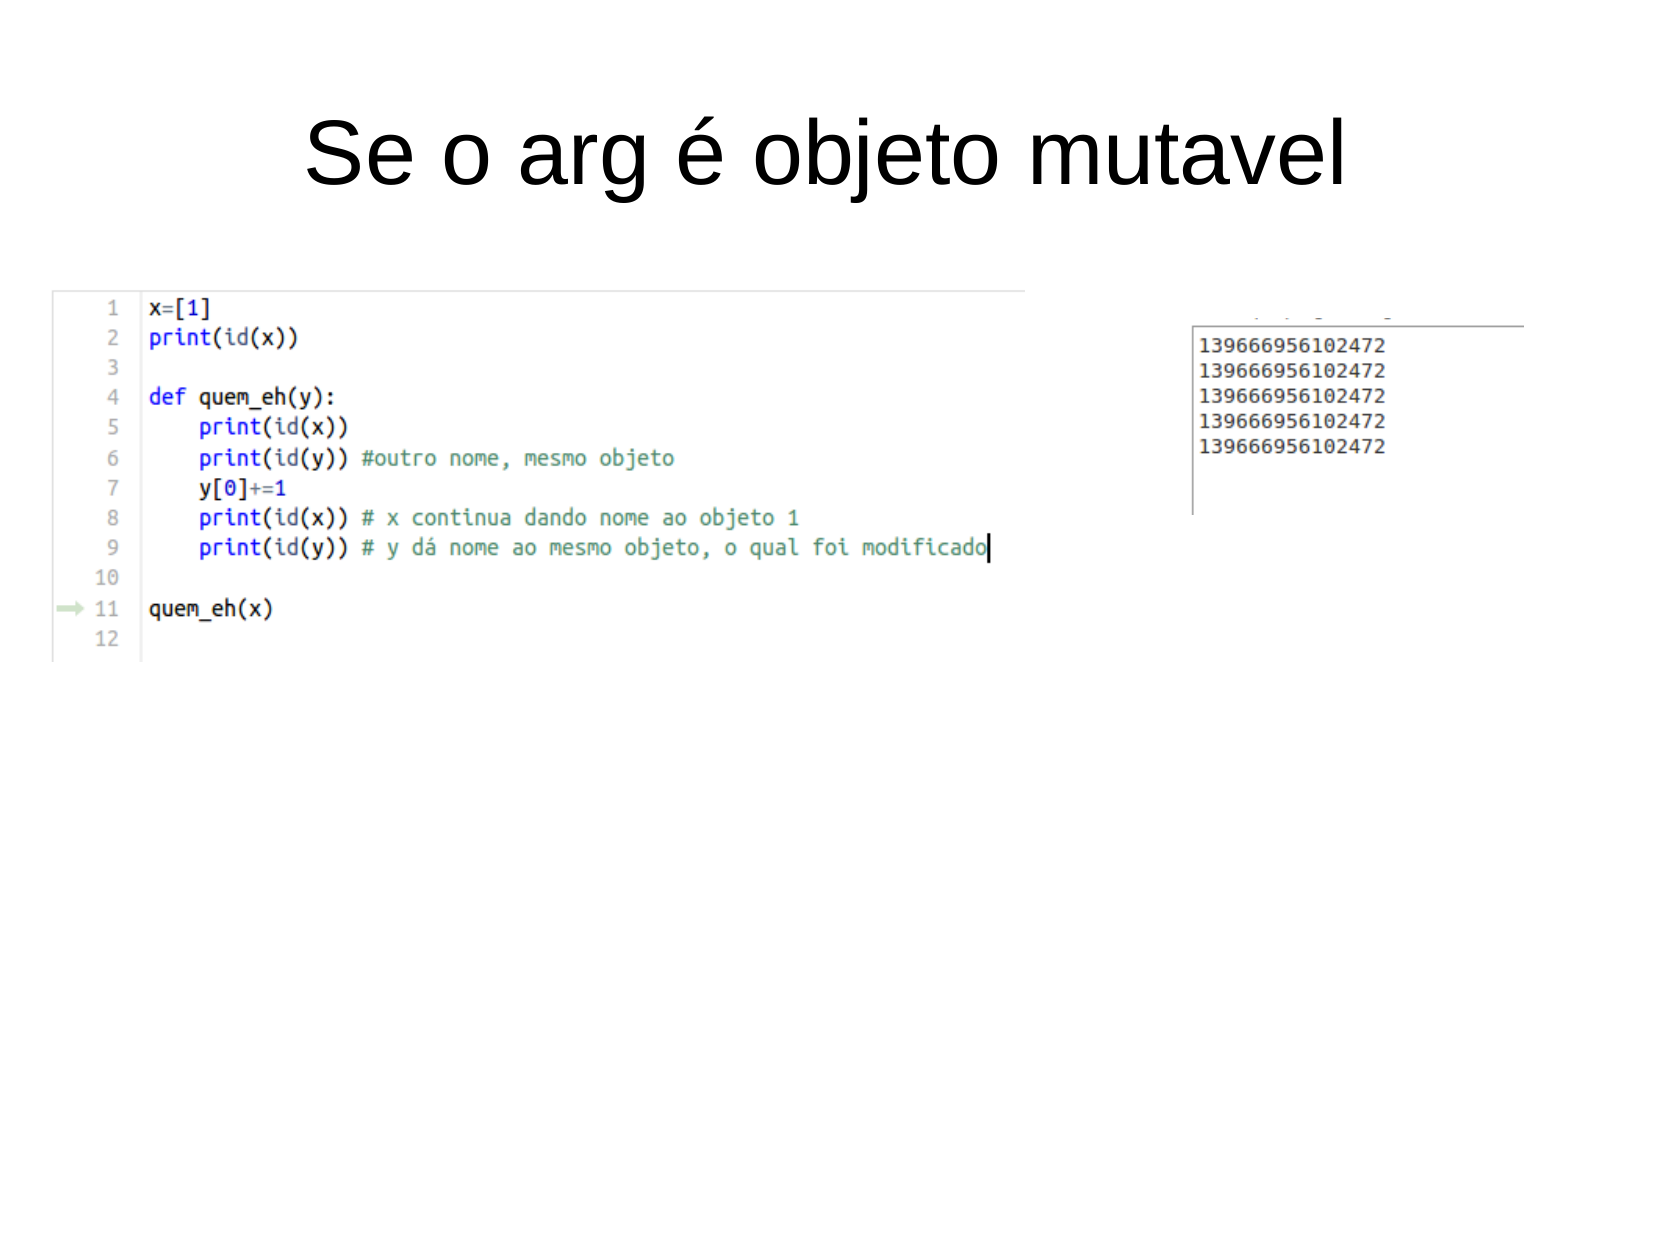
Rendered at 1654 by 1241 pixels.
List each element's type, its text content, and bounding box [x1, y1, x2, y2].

picture [35, 278, 1025, 662]
title Se o arg é objeto mutavel [82, 49, 1571, 257]
picture [1186, 318, 1524, 515]
